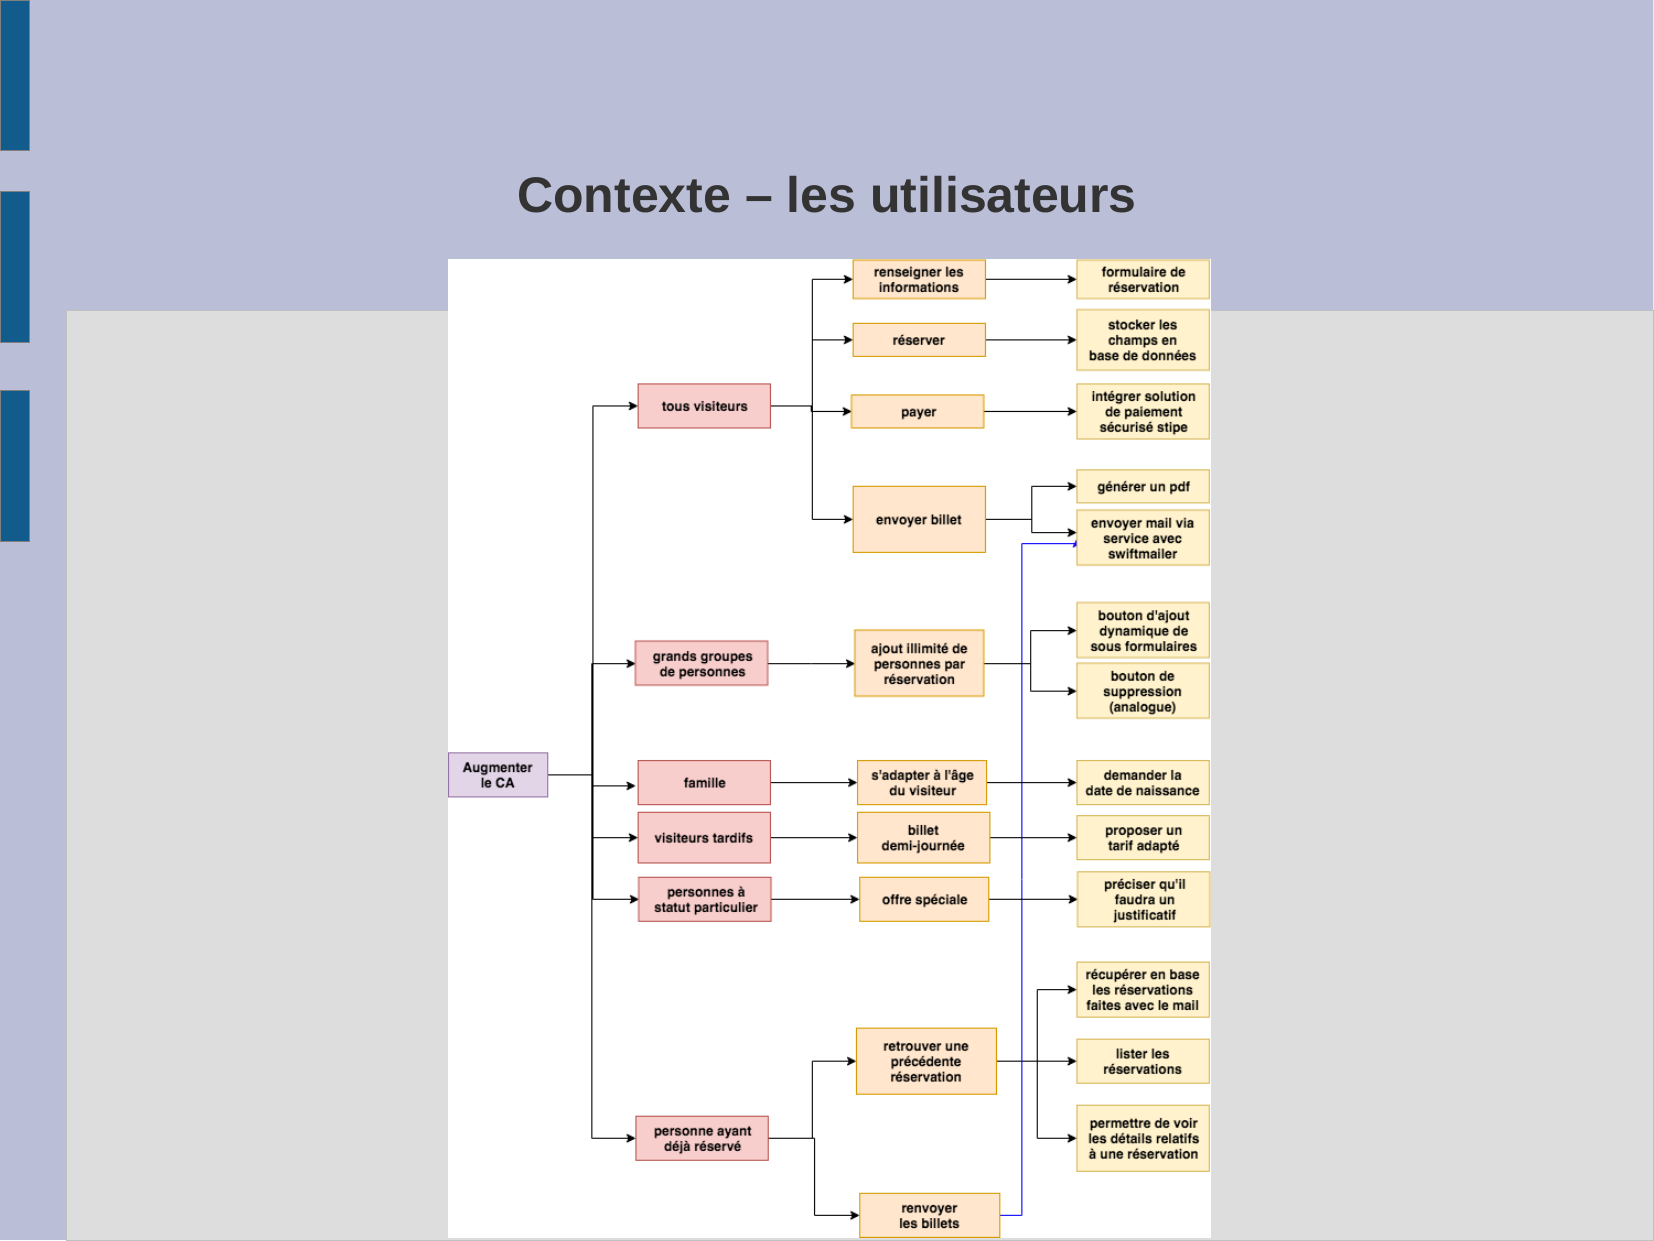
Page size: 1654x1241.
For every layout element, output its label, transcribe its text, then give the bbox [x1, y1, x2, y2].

title Contexte – les utilisateurs [121, 91, 1534, 299]
picture [448, 259, 1211, 1238]
